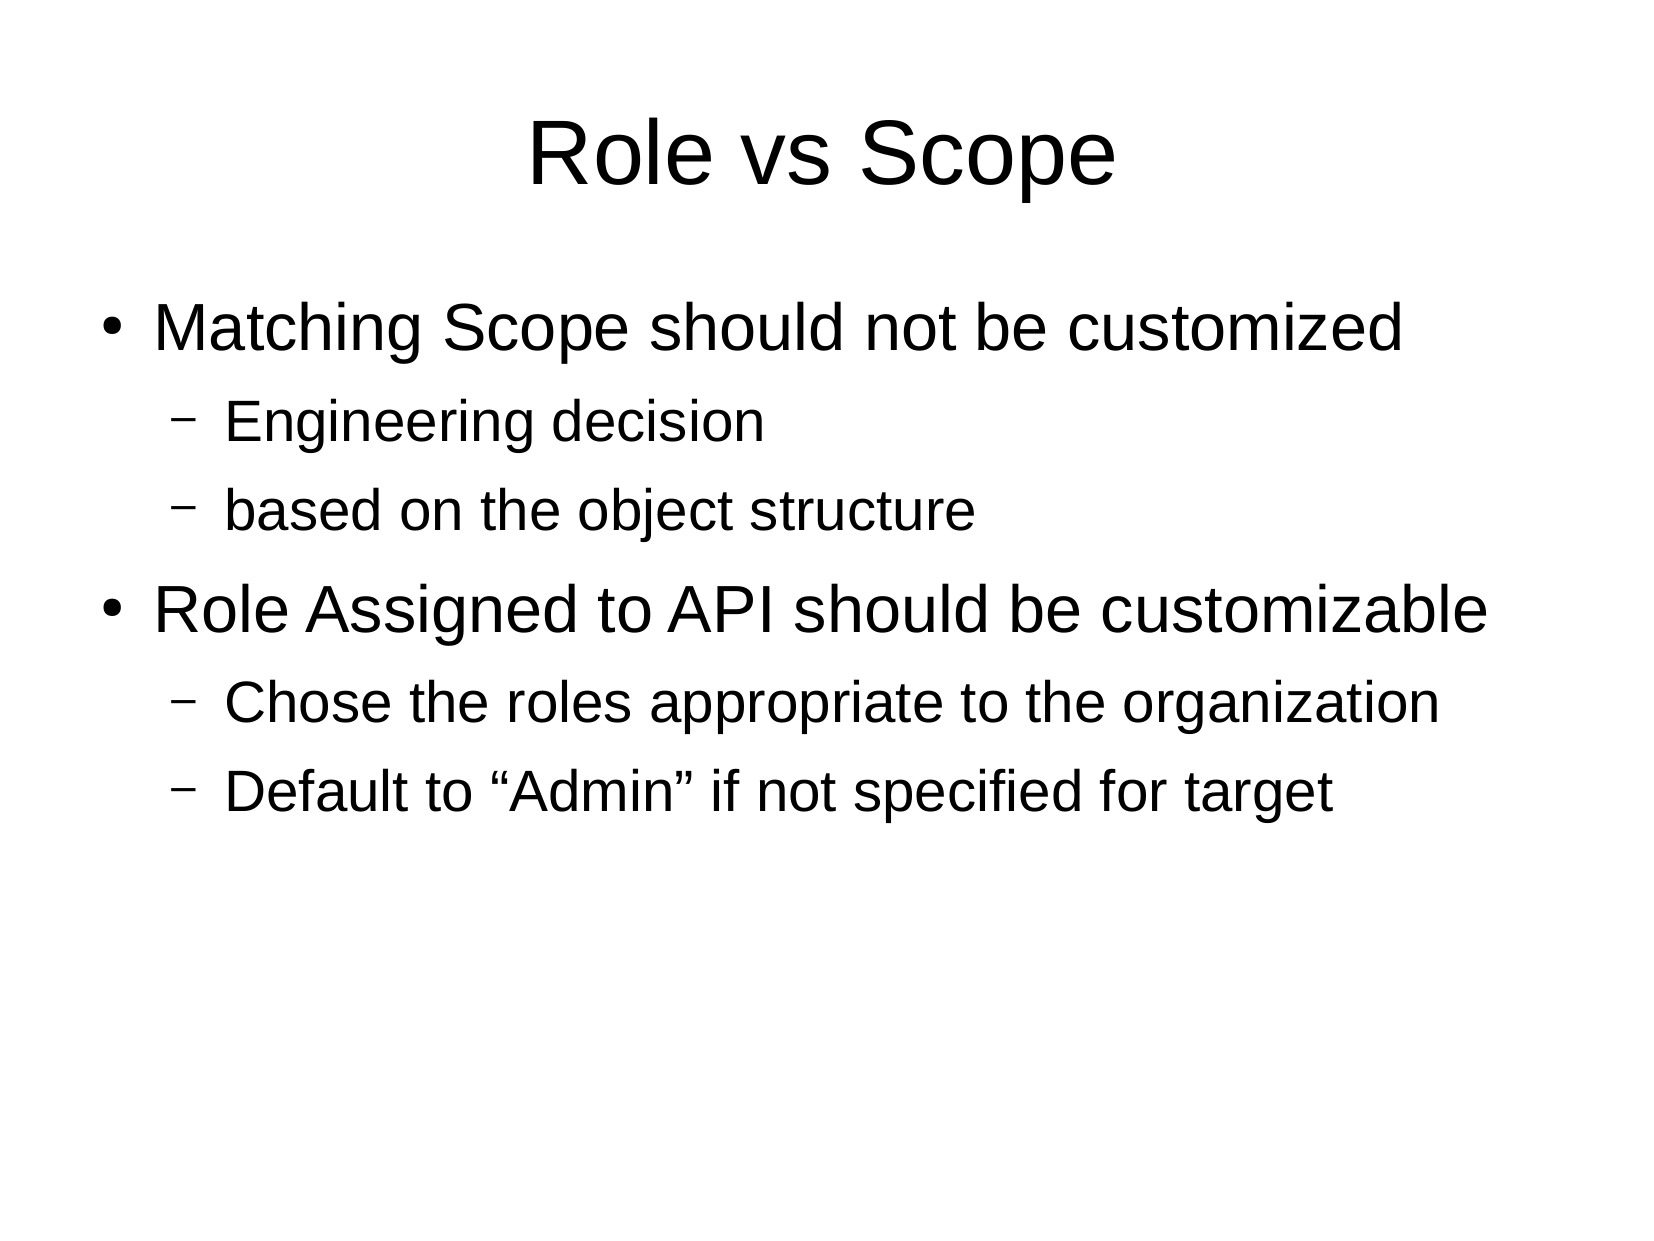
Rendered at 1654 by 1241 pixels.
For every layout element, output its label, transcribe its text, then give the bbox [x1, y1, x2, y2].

title Role vs Scope [82, 49, 1571, 257]
list Matching Scope should not be customized Engineering decision based on the object structure Role Assigned to API should be customizable Chose the roles appropriate to the organization Default to “Admin” if not specified for target [82, 290, 1571, 1010]
